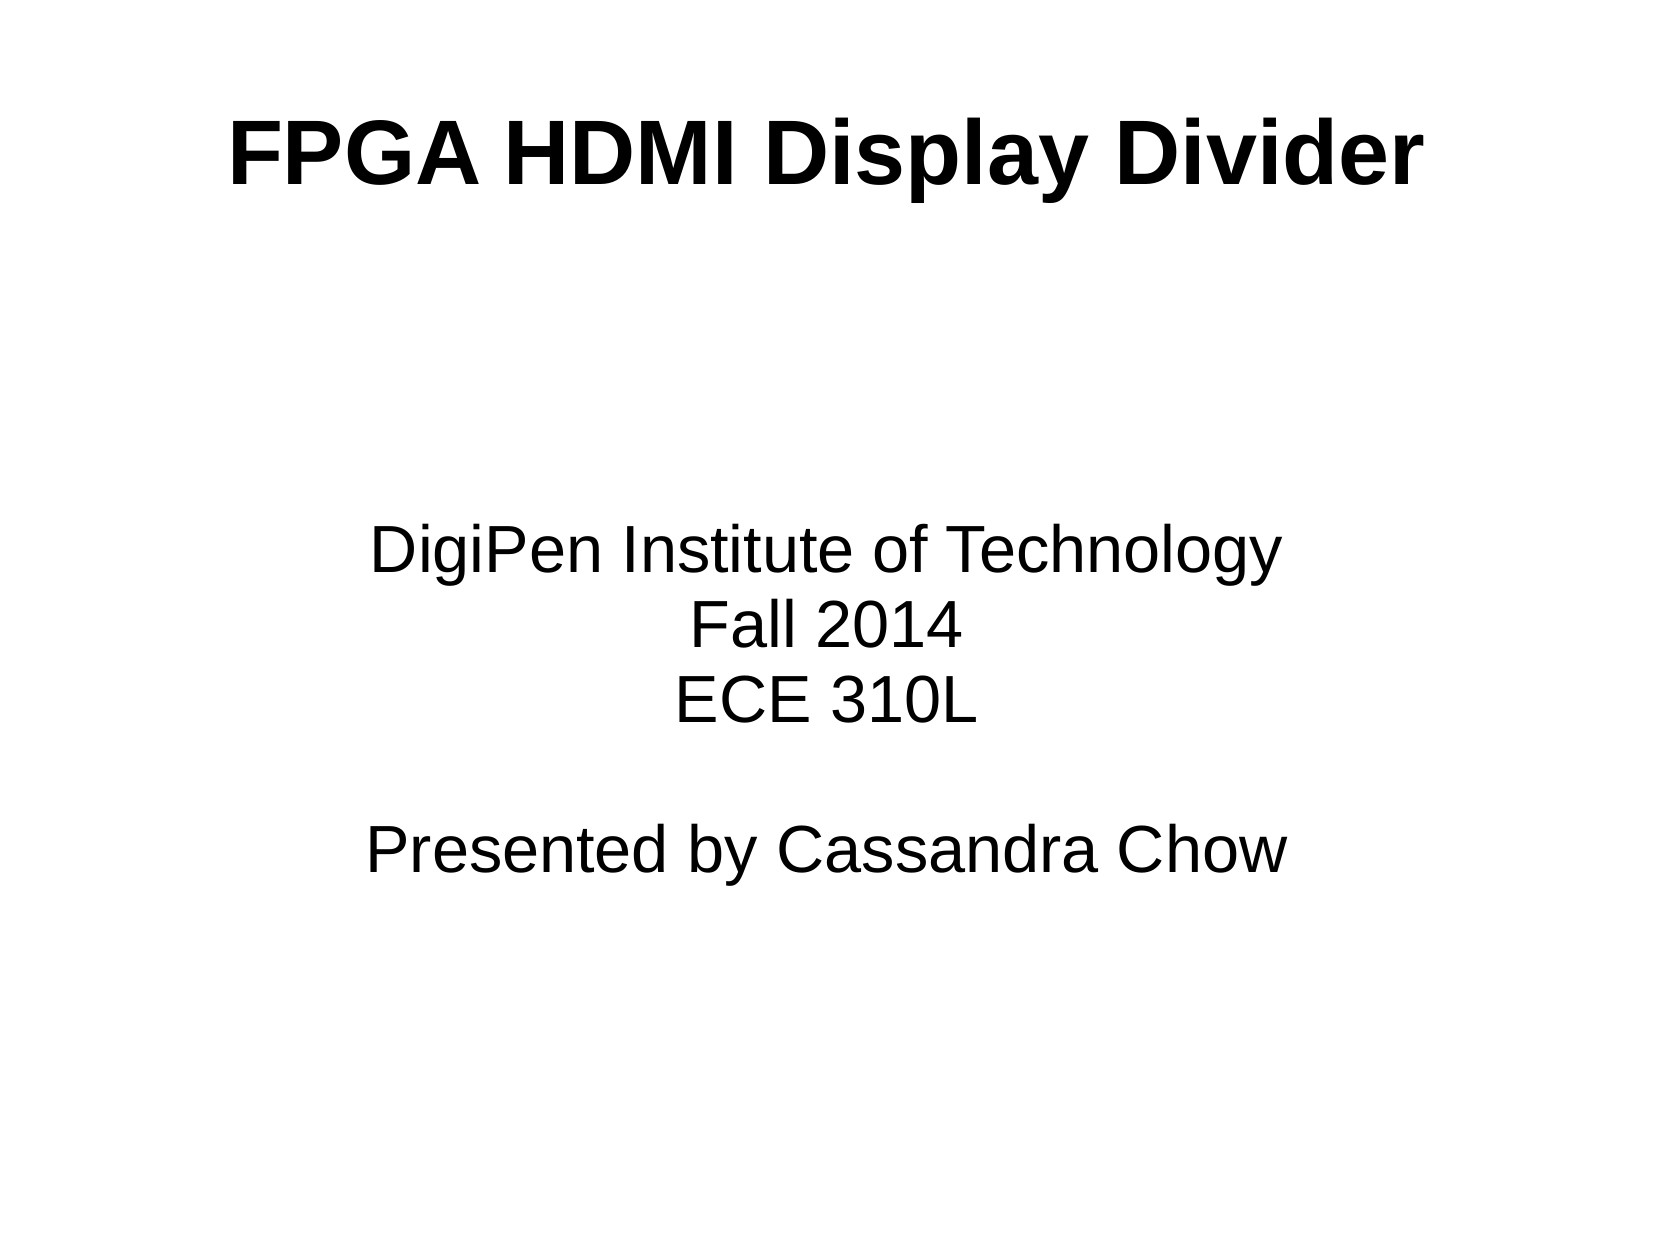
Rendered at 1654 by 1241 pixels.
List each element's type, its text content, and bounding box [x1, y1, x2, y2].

title FPGA HDMI Display Divider [82, 49, 1571, 257]
subtitle DigiPen Institute of Technology Fall 2014 ECE 310L Presented by Cassandra Chow [82, 290, 1571, 1109]
